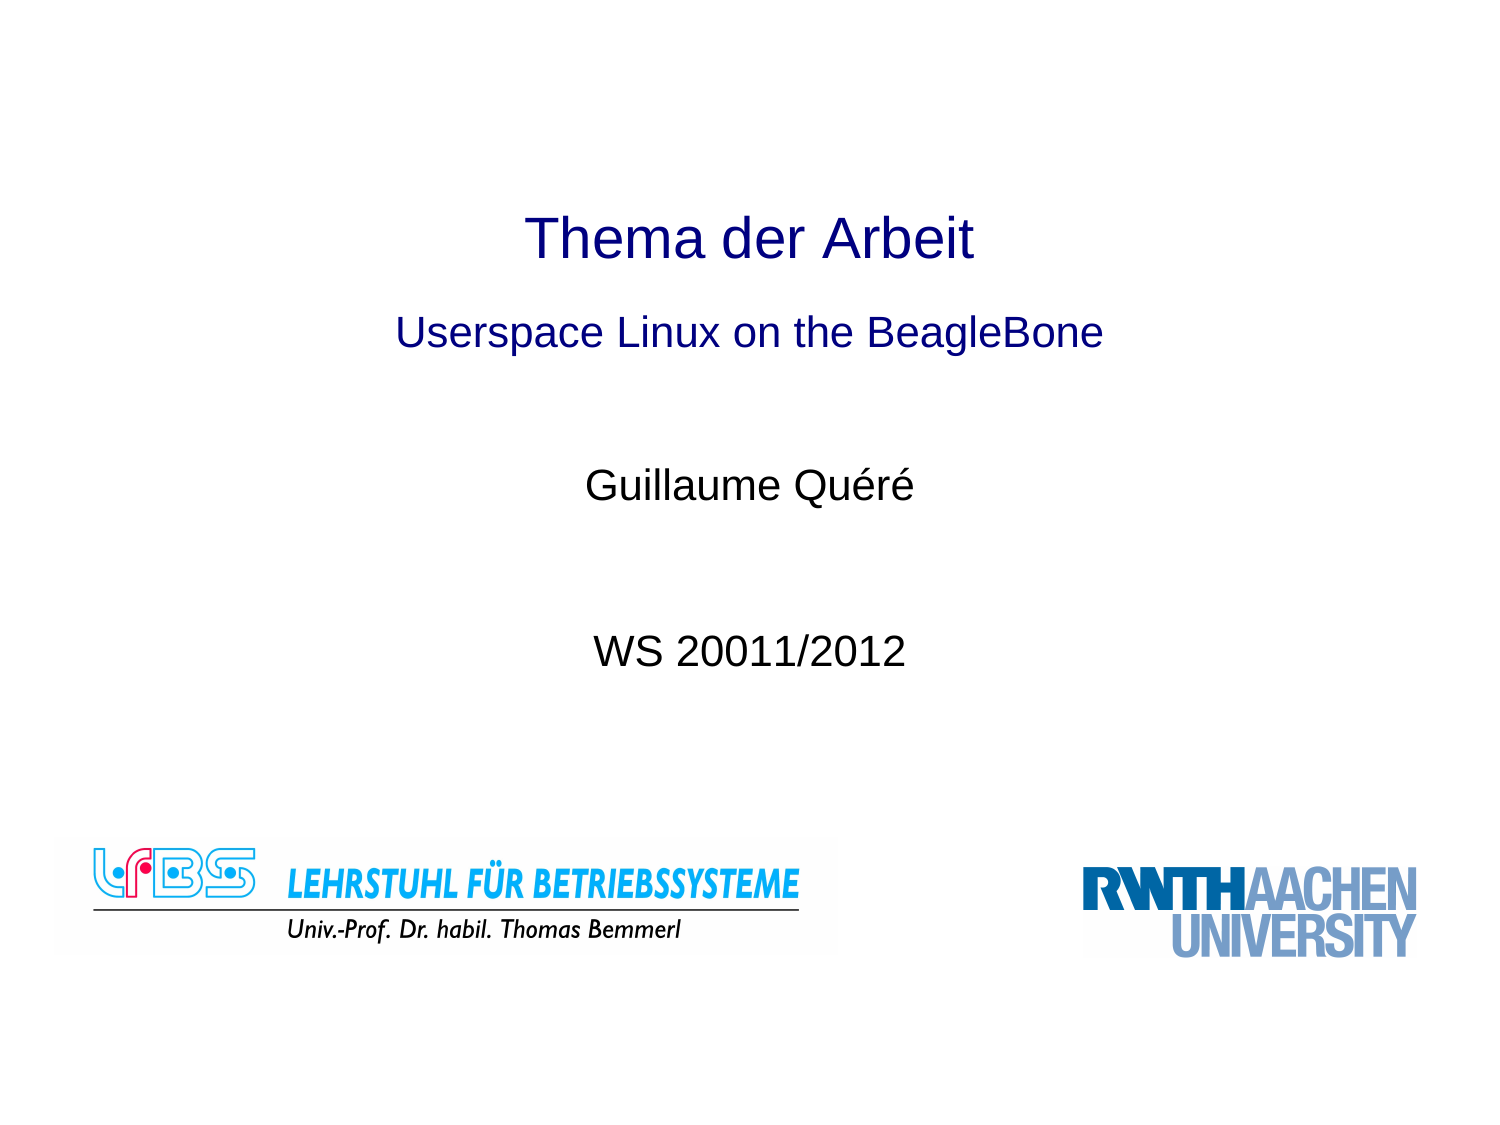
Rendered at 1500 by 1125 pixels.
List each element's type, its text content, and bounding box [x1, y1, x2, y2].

text_box Thema der Arbeit [91, 198, 1409, 279]
picture [1083, 866, 1417, 958]
text_box Guillaume Quéré [91, 453, 1409, 518]
text_box WS 20011/2012 [91, 619, 1409, 683]
title Userspace Linux on the BeagleBone [85, 287, 1415, 379]
picture [54, 837, 838, 955]
